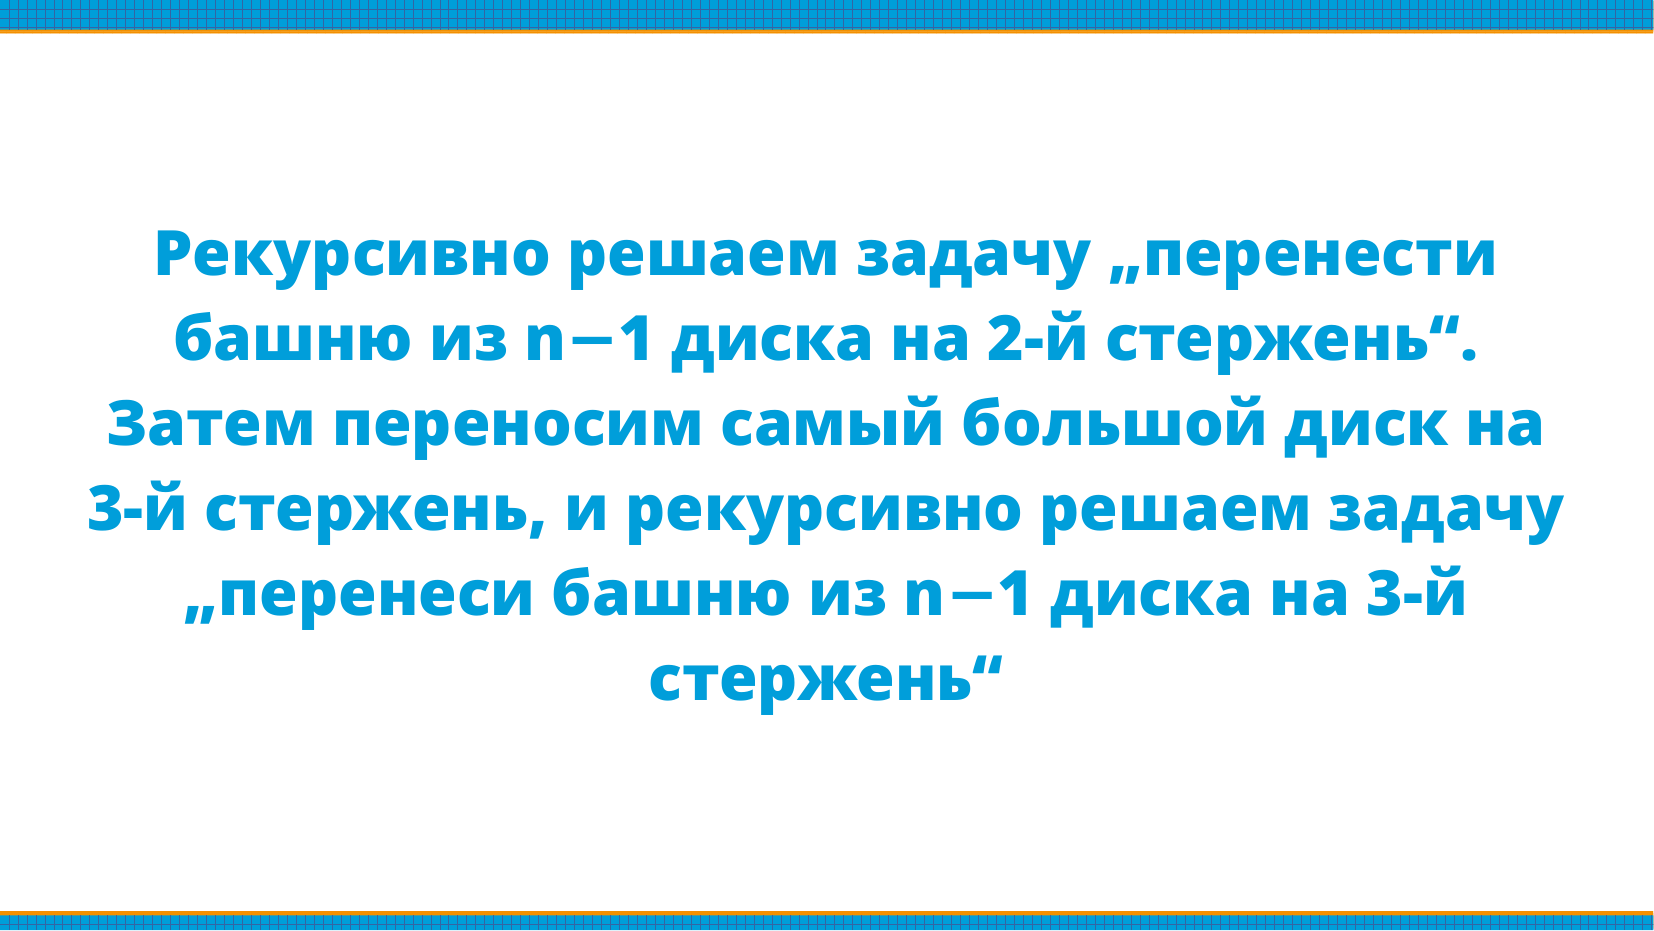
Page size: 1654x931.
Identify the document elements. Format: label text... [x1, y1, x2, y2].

subtitle Рекурсивно решаем задачу „перенести башню из n−1 диска на 2-й стержень“. Затем переносим самый большой диск на 3-й стержень, и рекурсивно решаем задачу „перенеси башню из n−1 диска на 3-й стержень“ [82, 103, 1571, 824]
